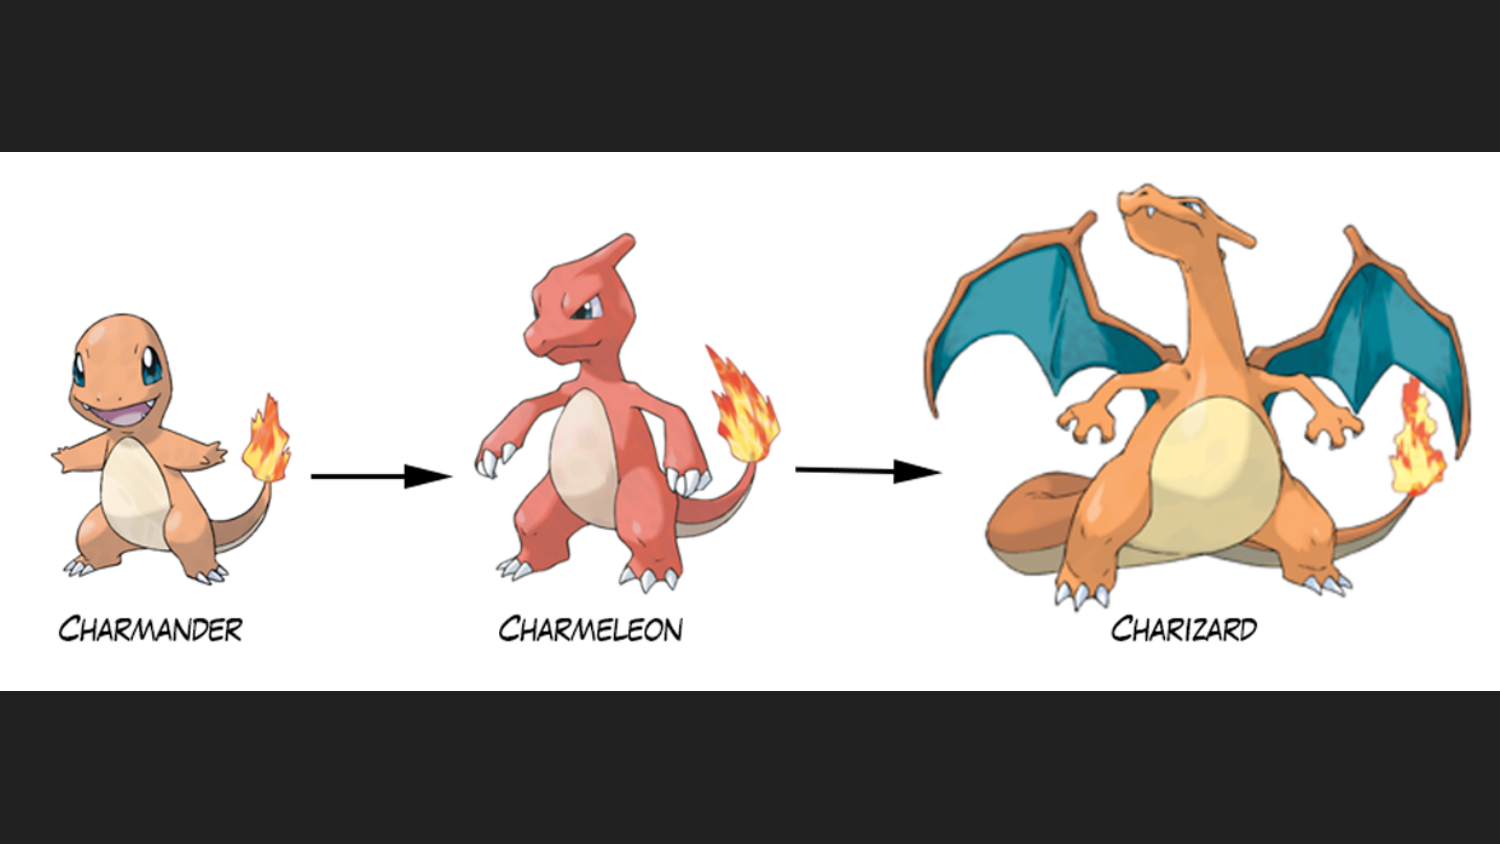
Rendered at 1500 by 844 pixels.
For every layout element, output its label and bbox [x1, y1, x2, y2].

picture [0, 152, 1500, 691]
